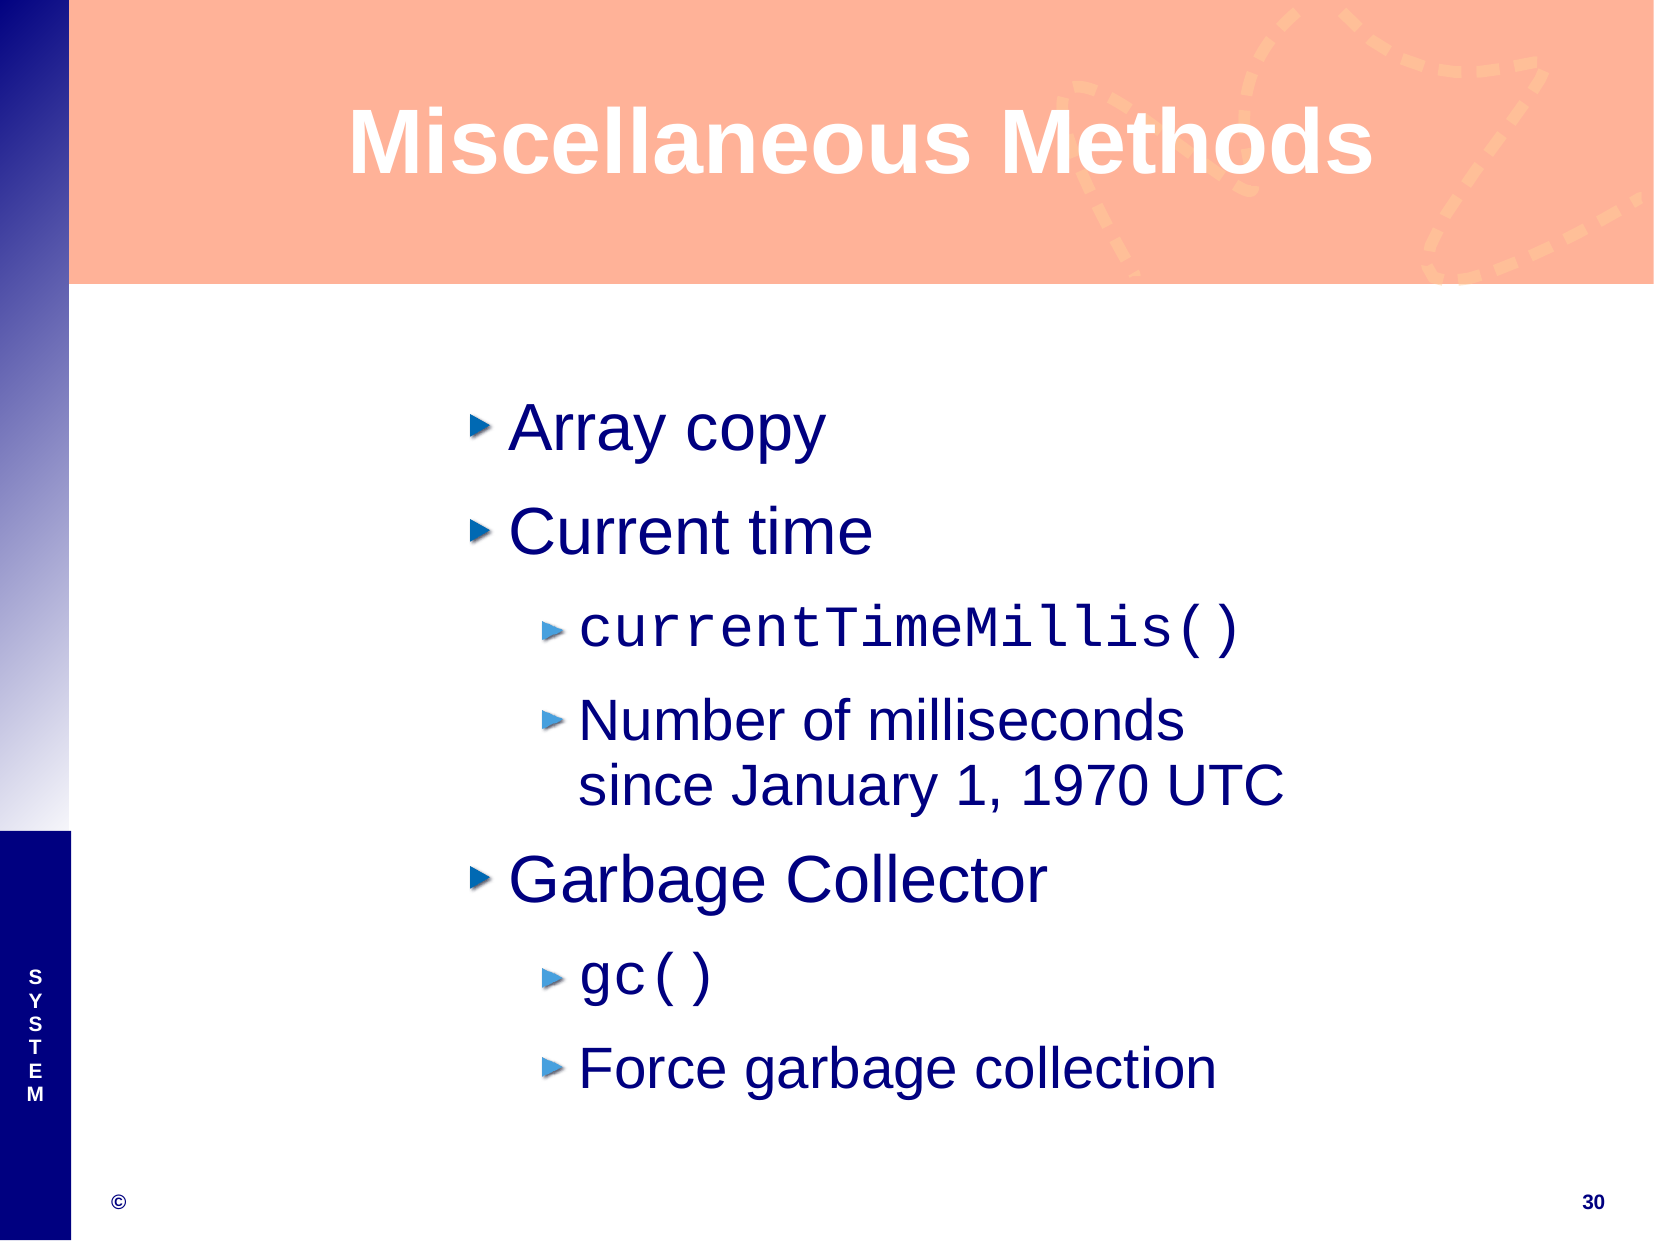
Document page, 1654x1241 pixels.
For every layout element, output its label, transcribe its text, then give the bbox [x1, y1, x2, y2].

title Miscellaneous Methods [70, 37, 1654, 246]
list Array copy Current time currentTimeMillis() Number of milliseconds since January 1, 1970 UTC Garbage Collector gc() Force garbage collection [437, 390, 1287, 1094]
text_box S Y S T E M [0, 830, 71, 1241]
